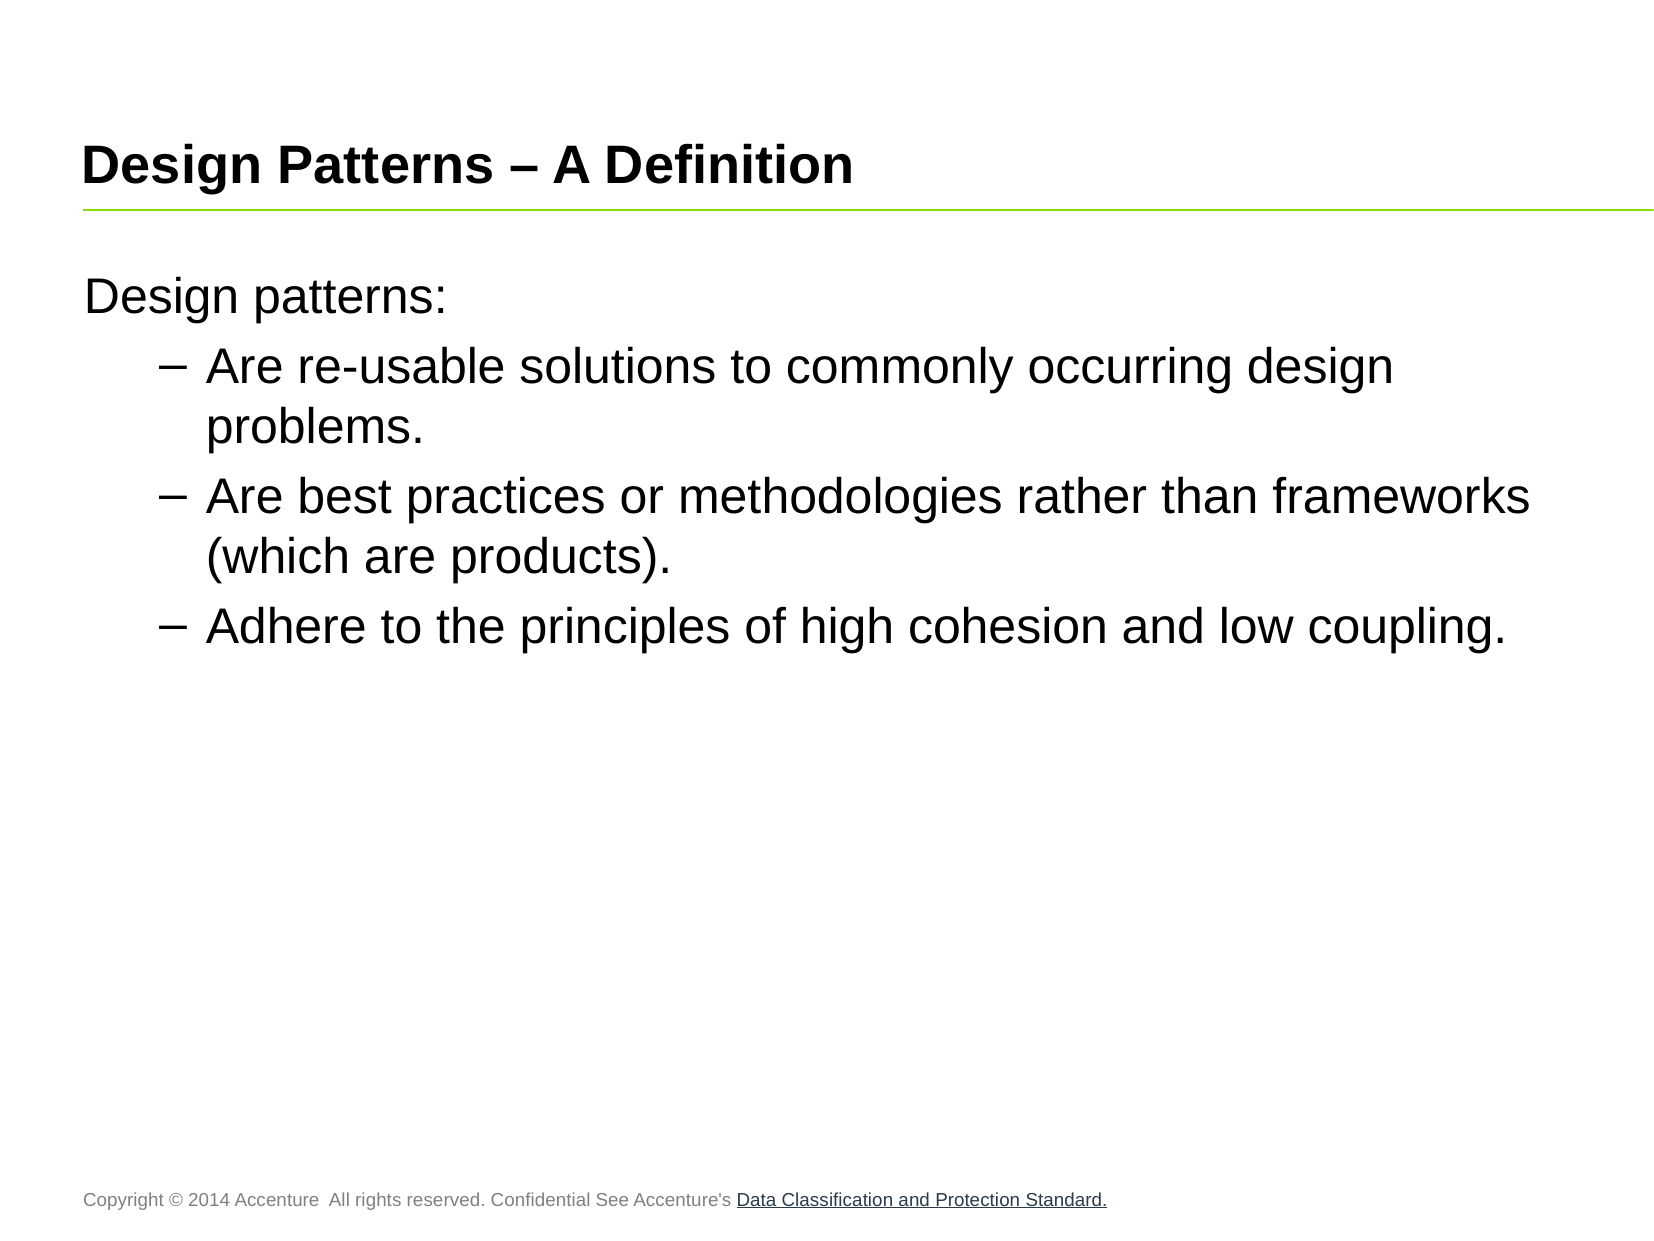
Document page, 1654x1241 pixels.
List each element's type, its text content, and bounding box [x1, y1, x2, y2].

list Design patterns: Are re-usable solutions to commonly occurring design problems. Are best practices or methodologies rather than frameworks (which are products). Adhere to the principles of high cohesion and low coupling. [84, 255, 1573, 1166]
title Design Patterns – A Definition [81, 56, 1654, 199]
